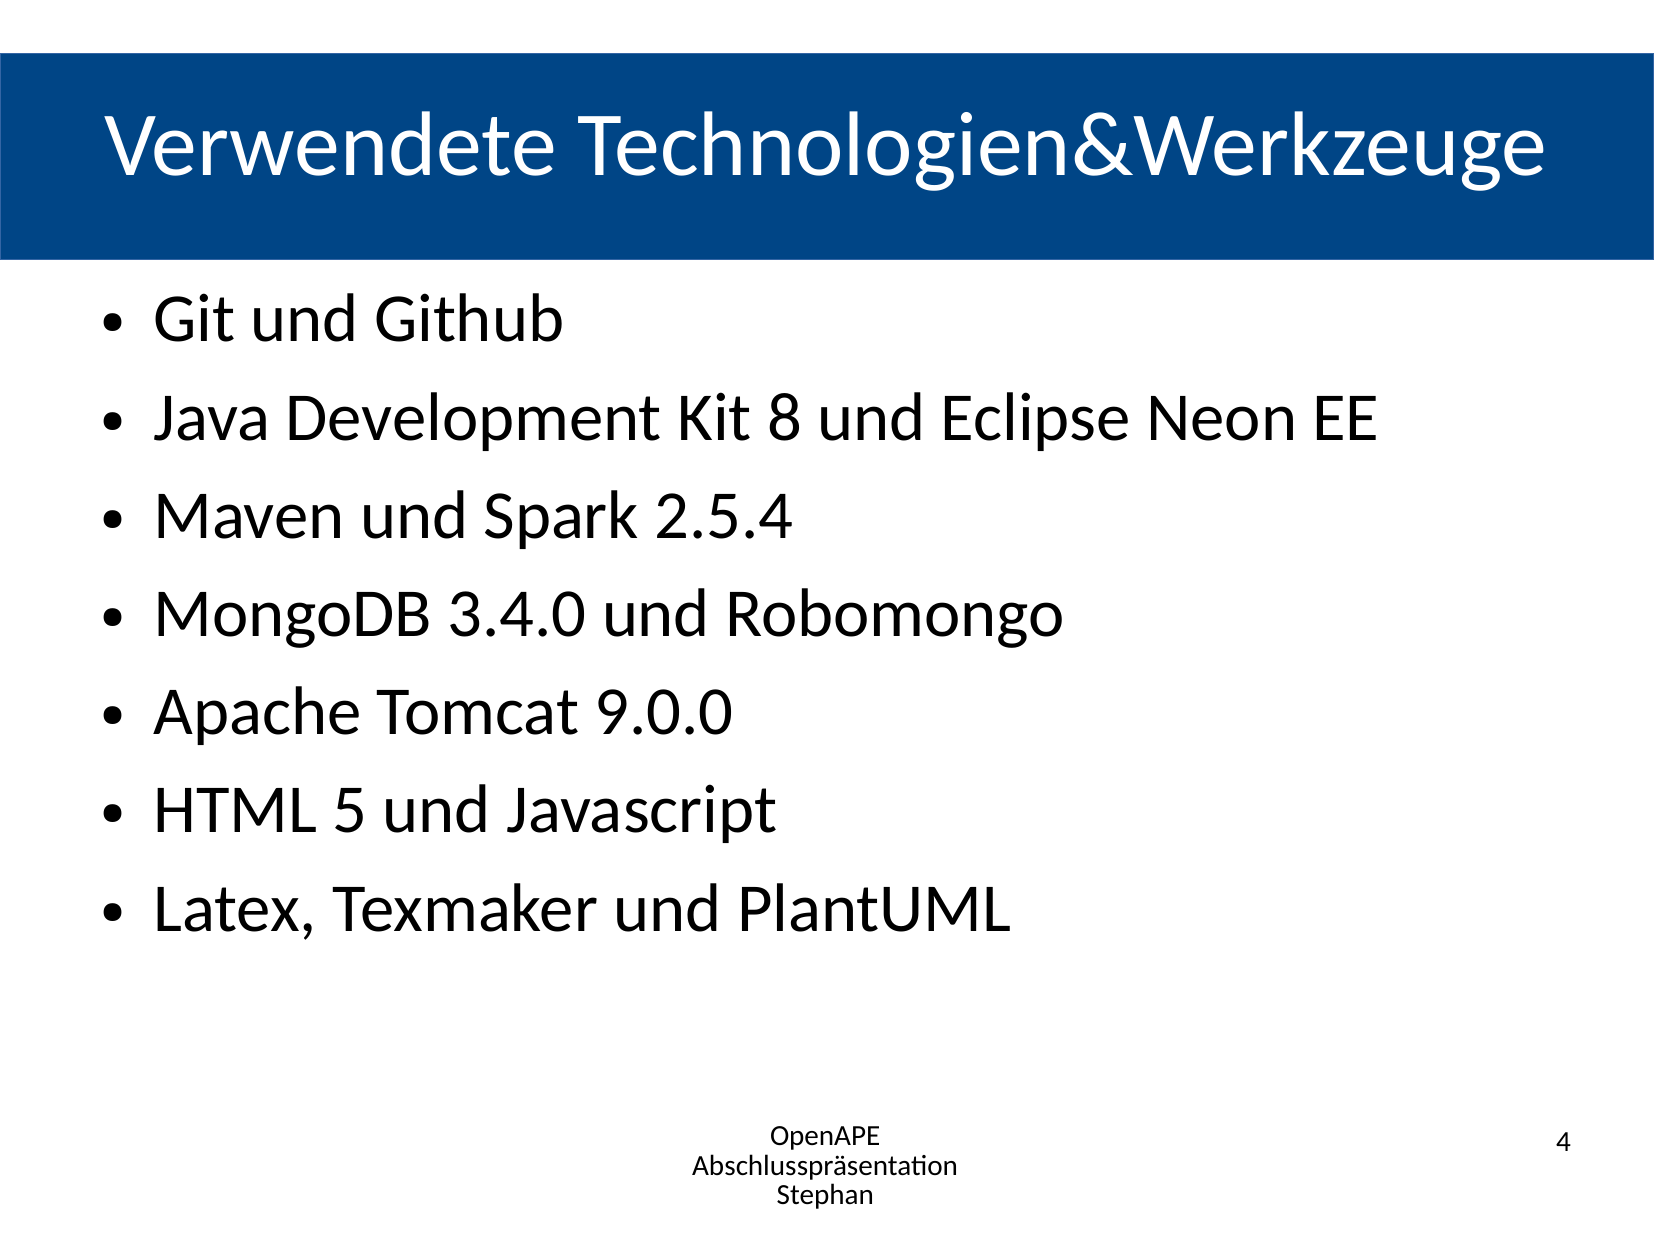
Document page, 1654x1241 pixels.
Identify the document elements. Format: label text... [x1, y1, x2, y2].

title Verwendete Technologien&Werkzeuge [82, 49, 1571, 257]
list Git und Github Java Development Kit 8 und Eclipse Neon EE Maven und Spark 2.5.4 MongoDB 3.4.0 und Robomongo Apache Tomcat 9.0.0 HTML 5 und Javascript Latex, Texmaker und PlantUML [82, 290, 1571, 1055]
